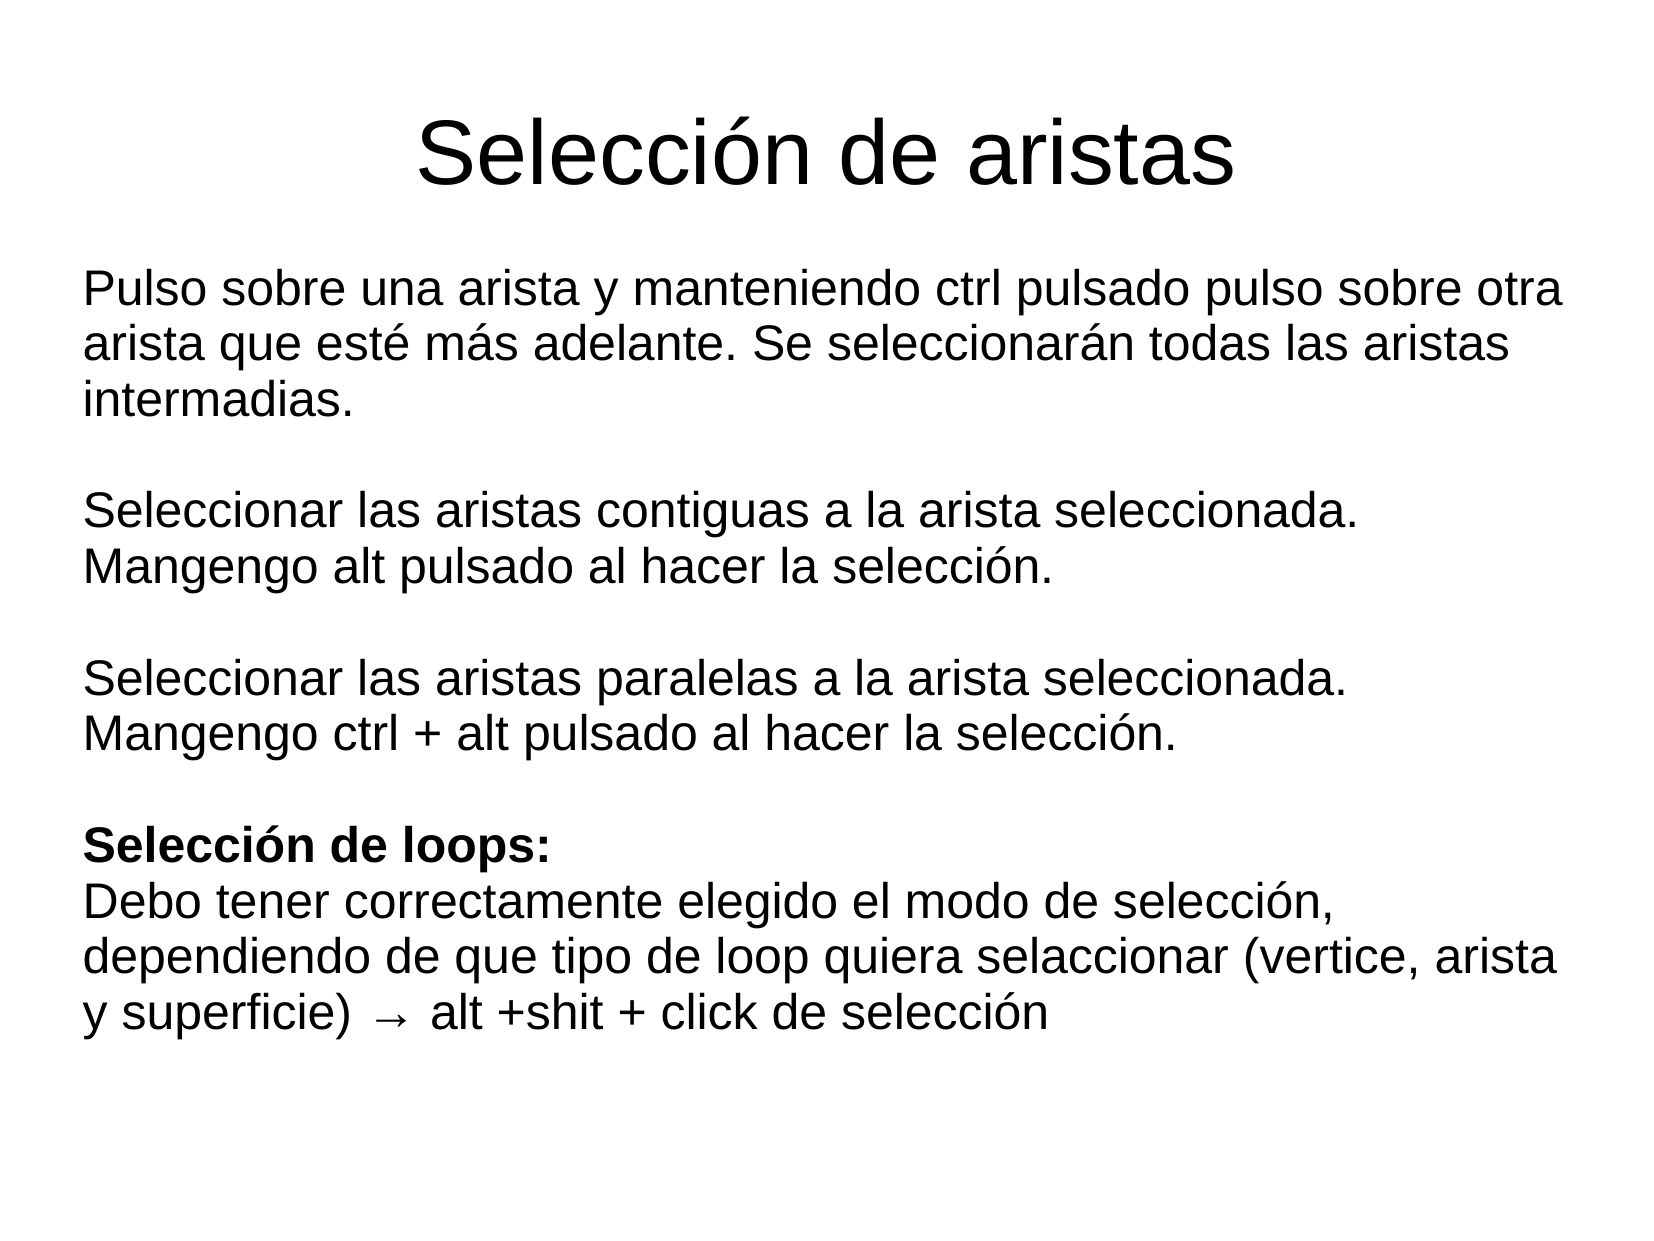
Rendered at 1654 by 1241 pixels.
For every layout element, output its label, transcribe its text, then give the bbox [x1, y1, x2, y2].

subtitle Pulso sobre una arista y manteniendo ctrl pulsado pulso sobre otra arista que esté más adelante. Se seleccionarán todas las aristas intermadias. Seleccionar las aristas contiguas a la arista seleccionada. Mangengo alt pulsado al hacer la selección. Seleccionar las aristas paralelas a la arista seleccionada. Mangengo ctrl + alt pulsado al hacer la selección. Selección de loops: Debo tener correctamente elegido el modo de selección, dependiendo de que tipo de loop quiera selaccionar (vertice, arista y superficie) → alt +shit + click de selección [82, 255, 1571, 1044]
title Selección de aristas [82, 49, 1571, 255]
